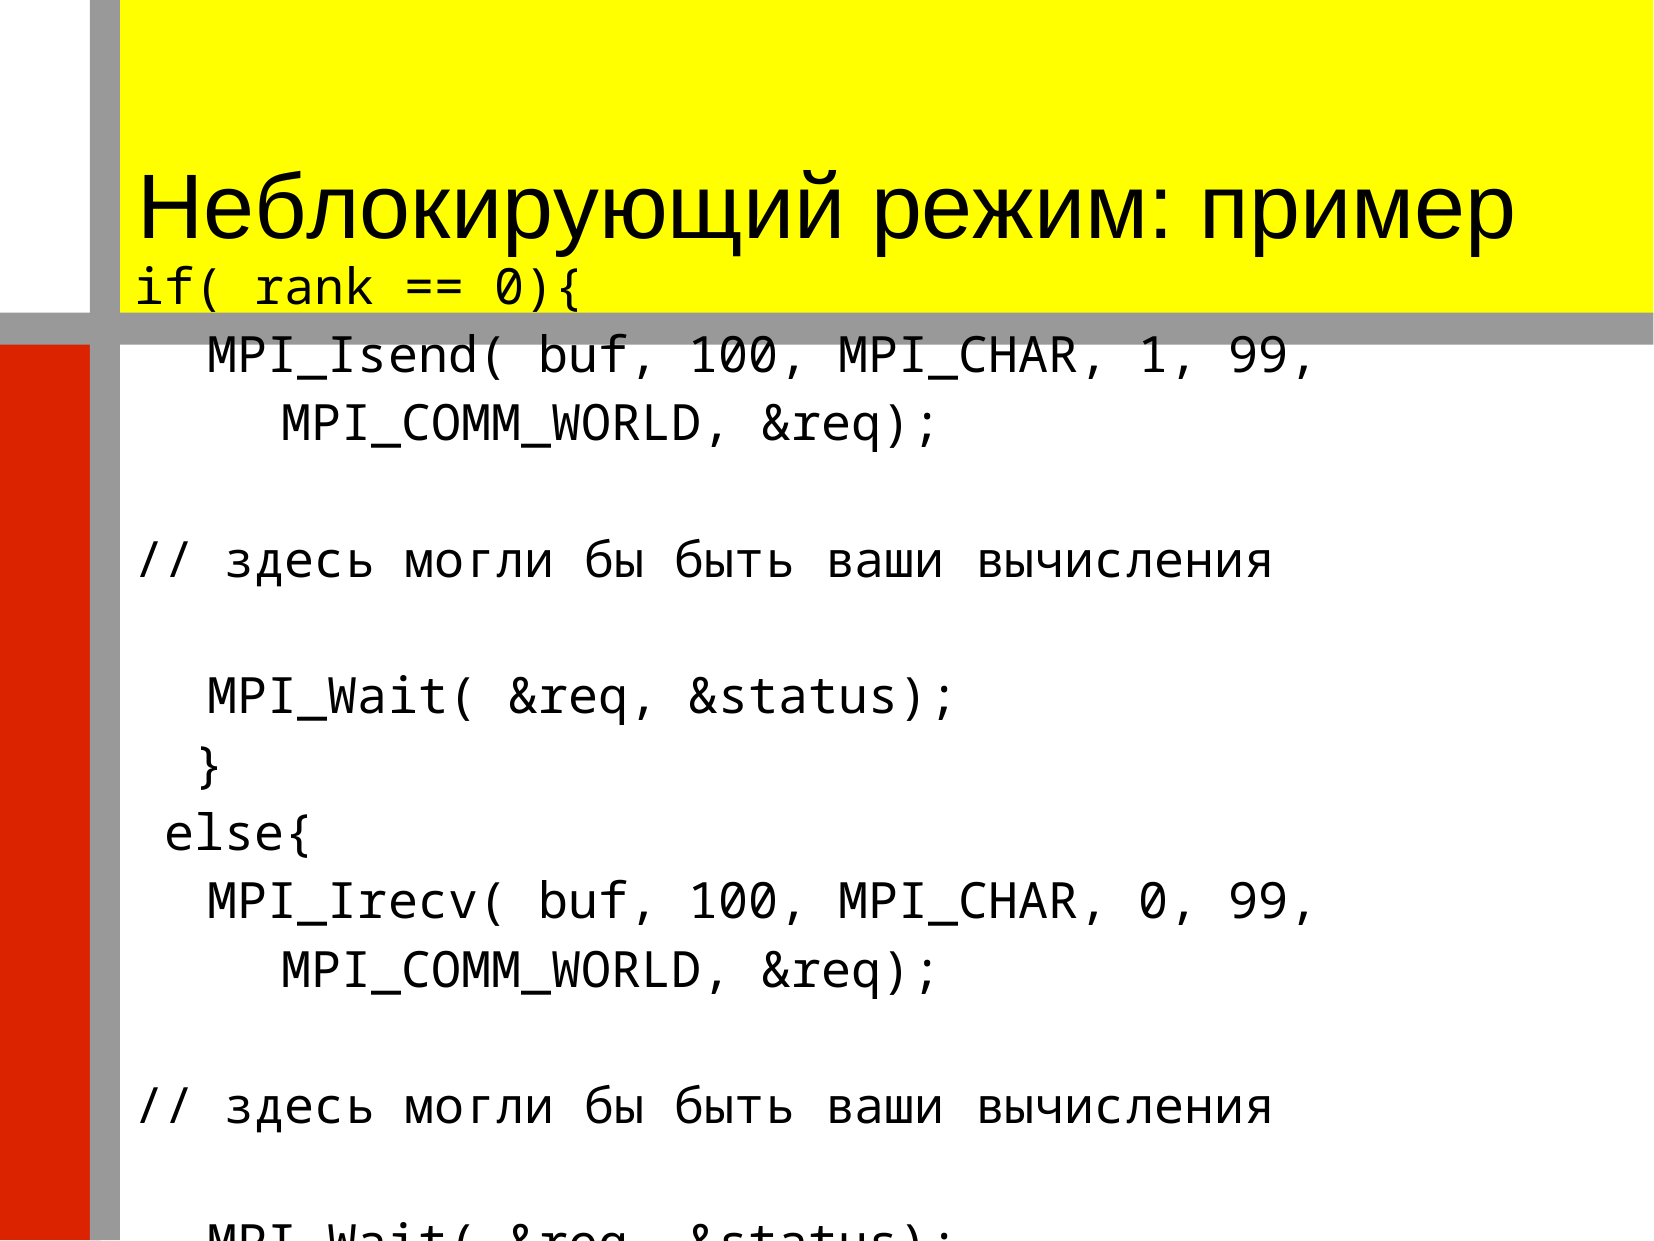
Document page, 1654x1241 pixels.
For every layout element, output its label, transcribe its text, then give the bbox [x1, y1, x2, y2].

subtitle if( rank == 0){ MPI_Isend( buf, 100, MPI_CHAR, 1, 99, MPI_COMM_WORLD, &req); // здесь могли бы быть ваши вычисления MPI_Wait( &req, &status); } else{ MPI_Irecv( buf, 100, MPI_CHAR, 0, 99, MPI_COMM_WORLD, &req); // здесь могли бы быть ваши вычисления MPI_Wait( &req, &status); } [134, 343, 1547, 1241]
title Неблокирующий режим: пример [121, 102, 1534, 311]
